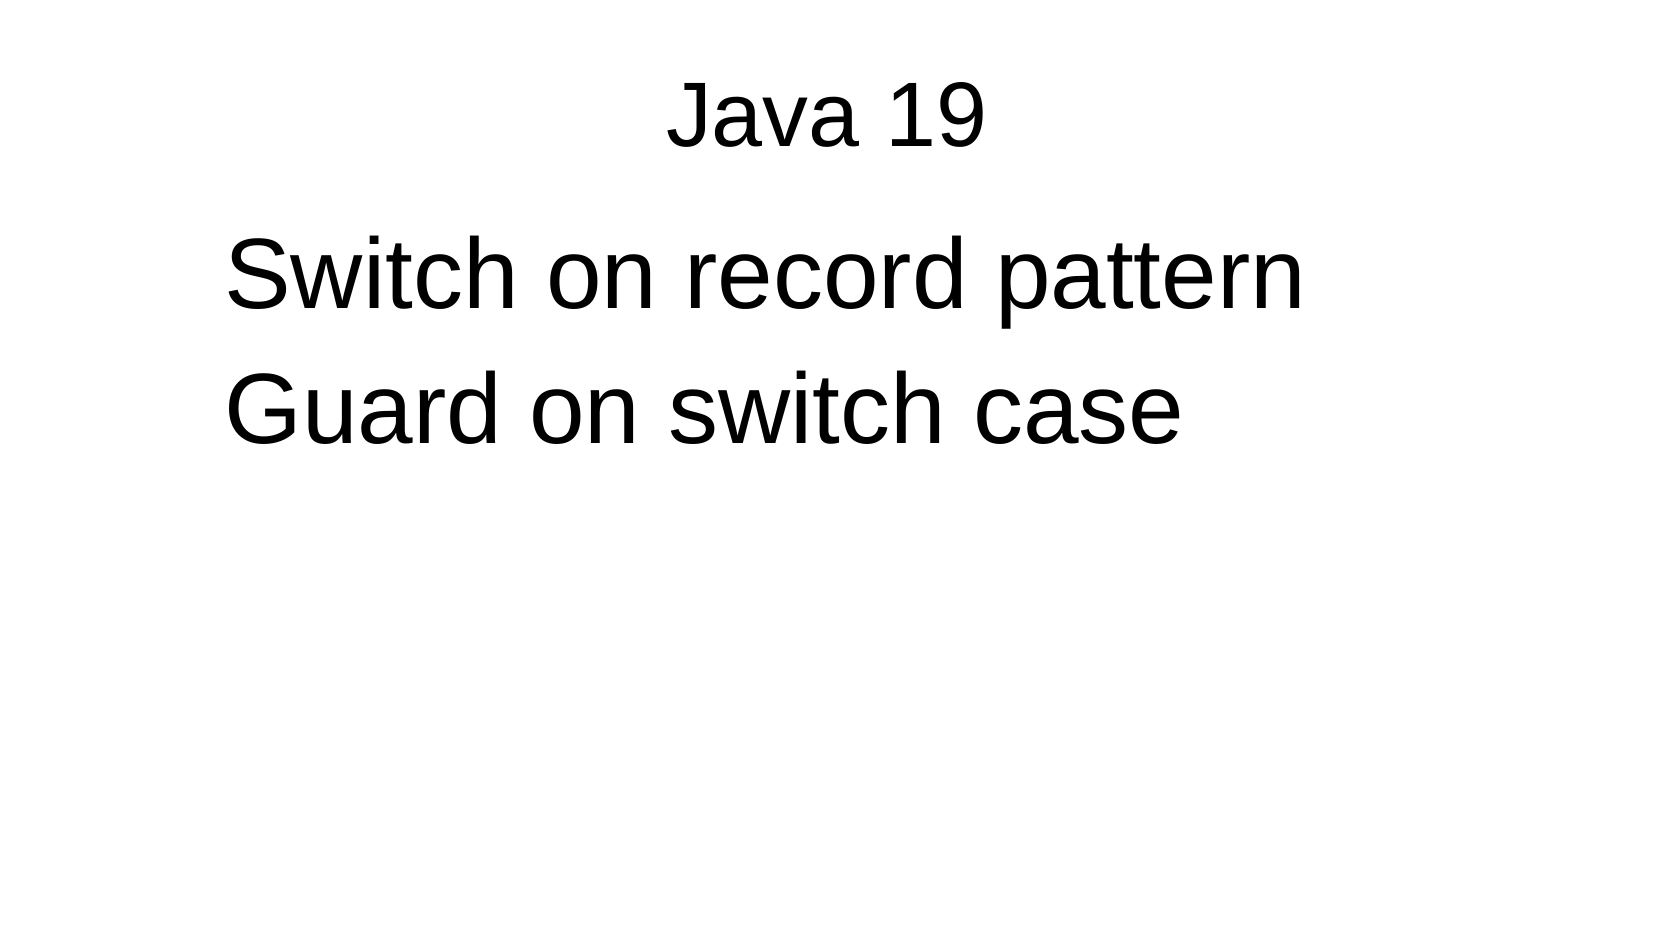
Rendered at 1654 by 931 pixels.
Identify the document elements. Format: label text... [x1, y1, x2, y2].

title Java 19 [82, 37, 1571, 193]
list Switch on record pattern Guard on switch case [82, 217, 1571, 758]
